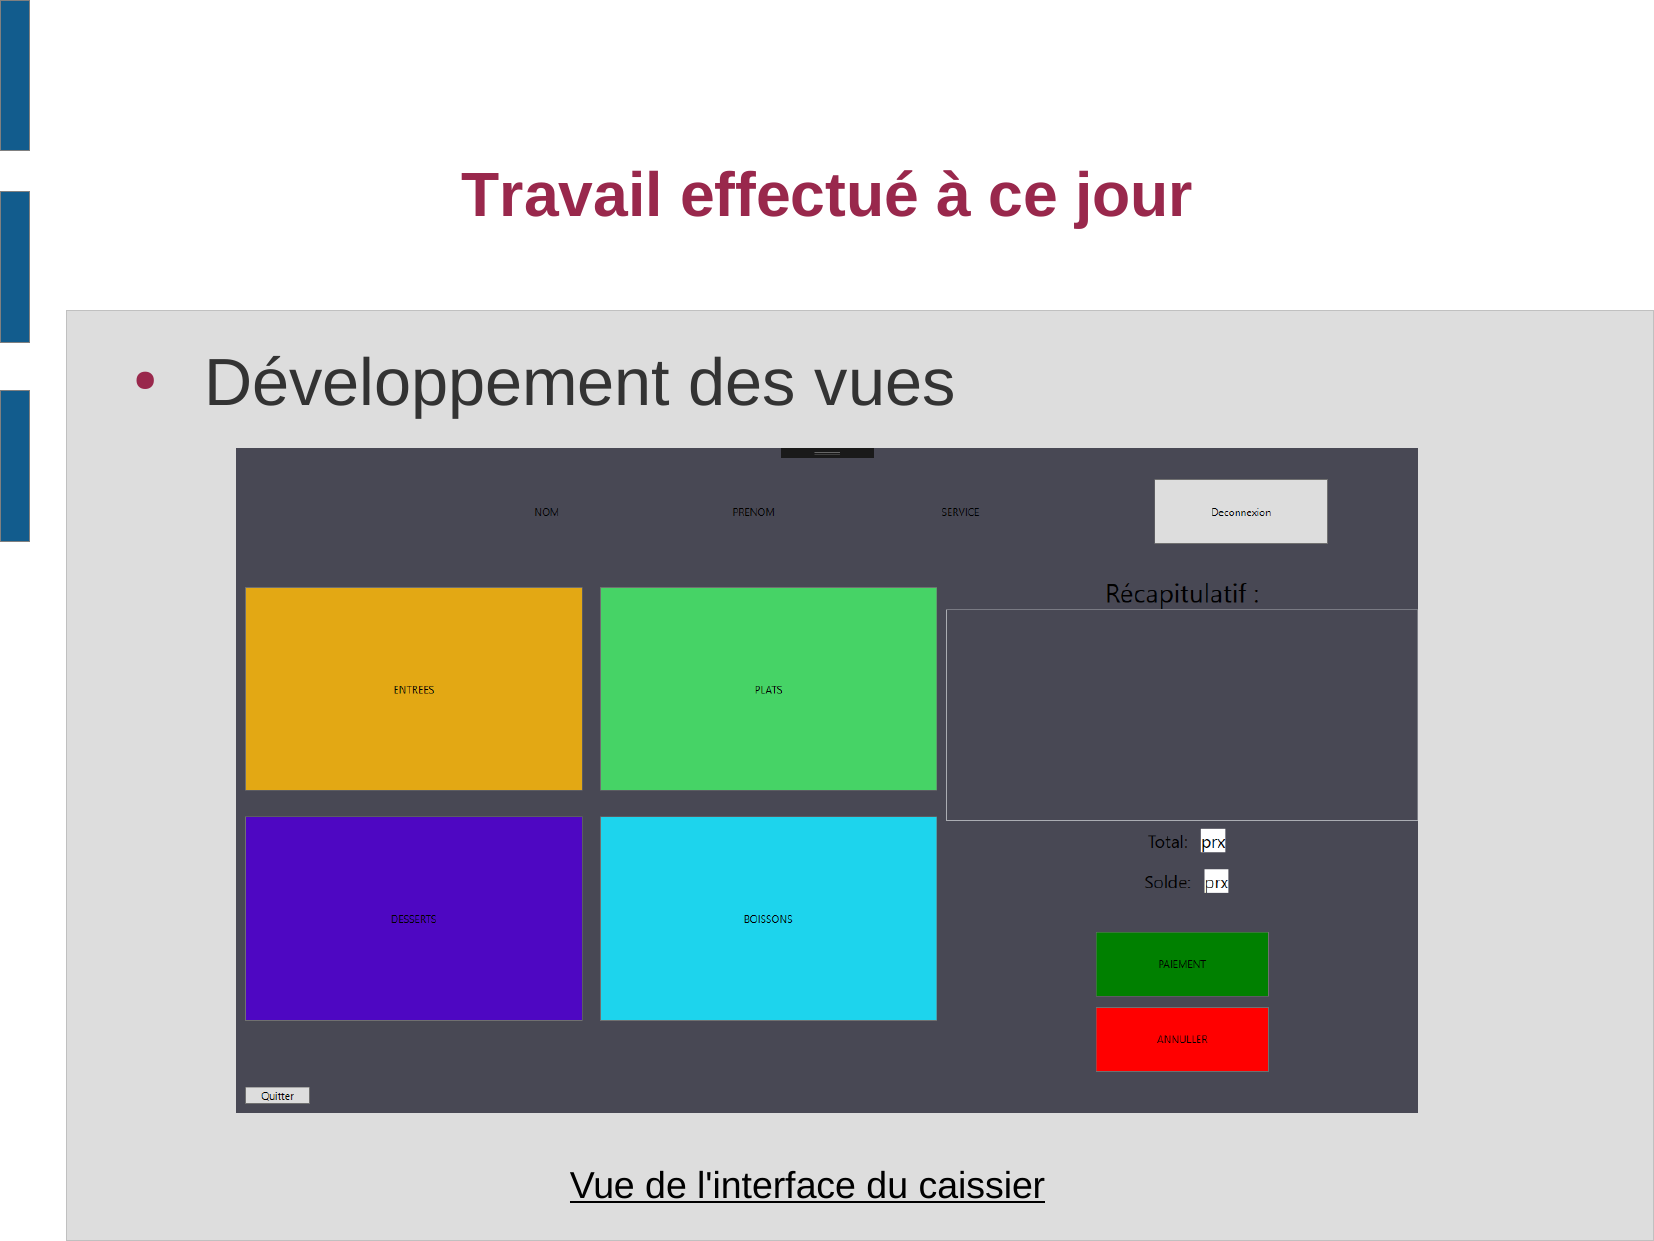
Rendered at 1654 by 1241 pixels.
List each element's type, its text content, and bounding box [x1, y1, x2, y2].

title Travail effectué à ce jour [121, 91, 1534, 299]
list Développement des vues [121, 344, 1534, 1127]
text_box Vue de l'interface du caissier [555, 1157, 1061, 1215]
picture [236, 448, 1418, 1113]
